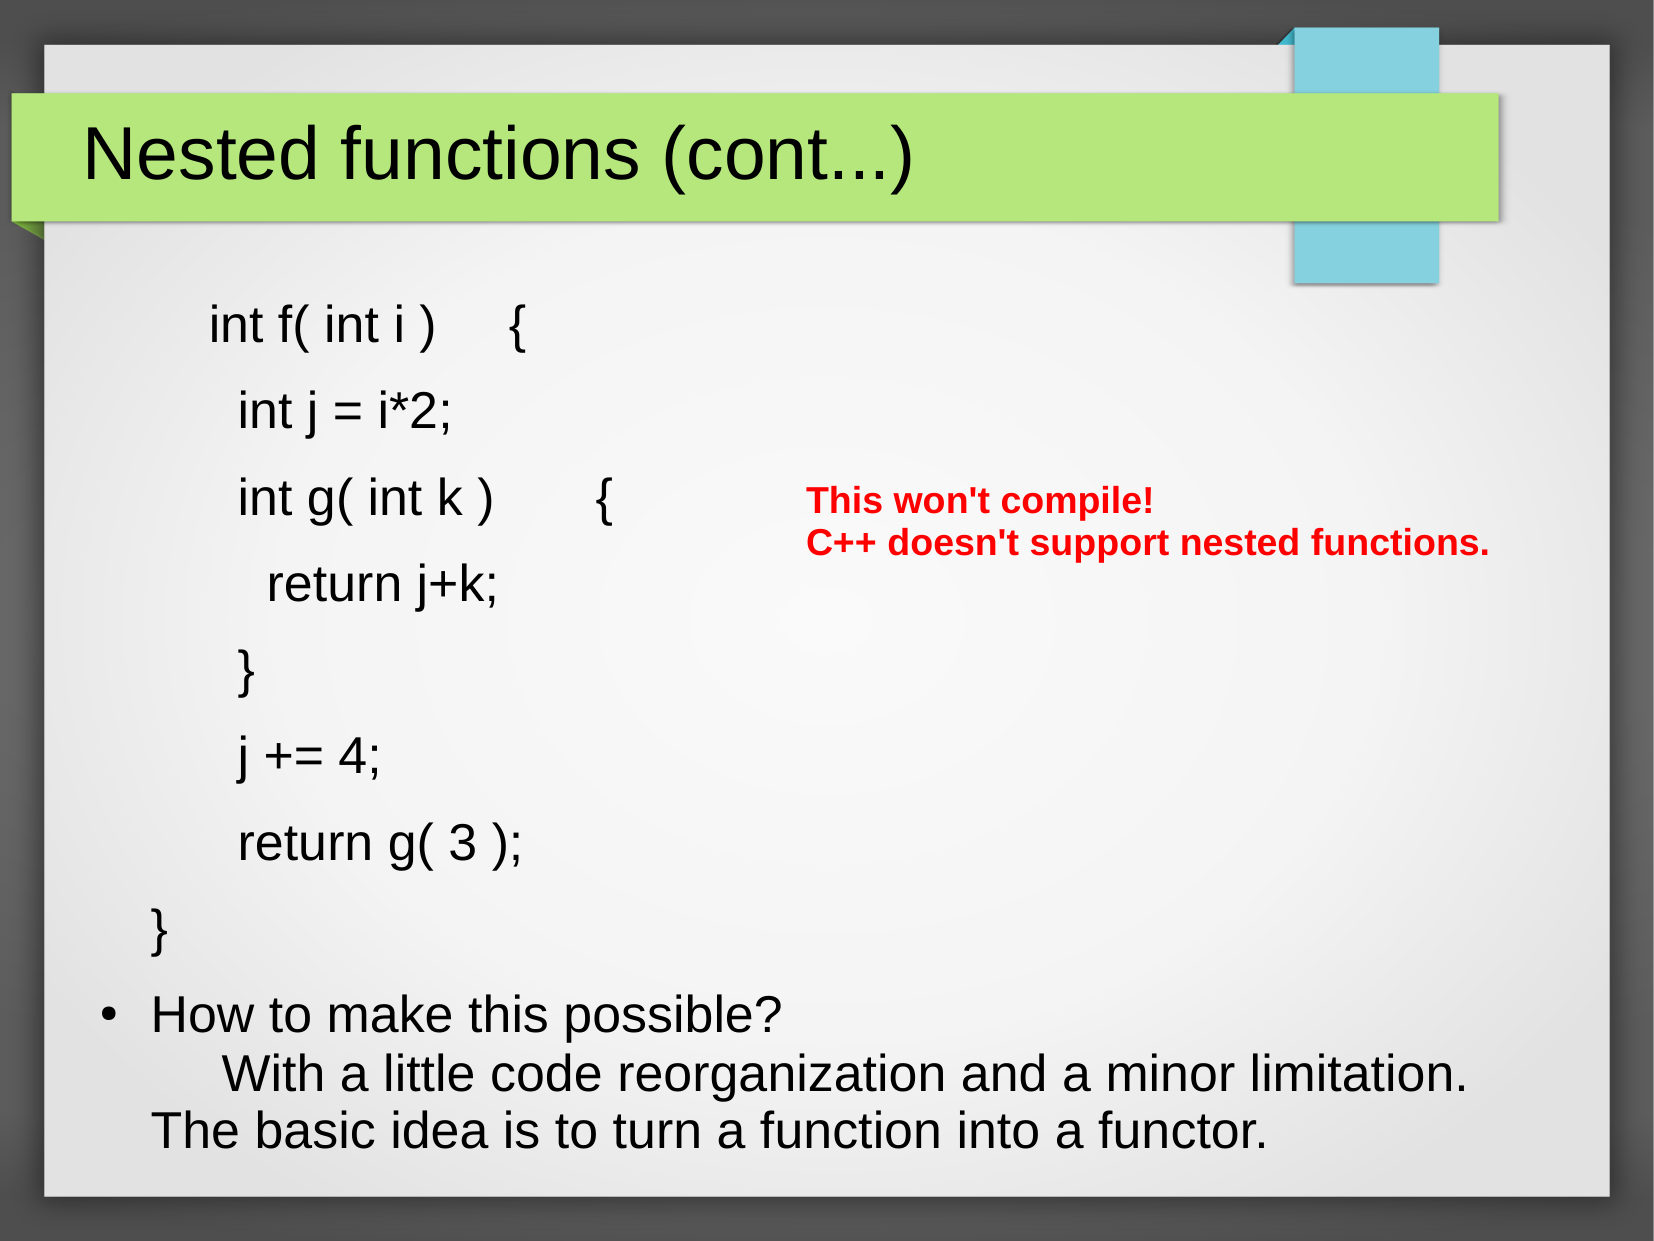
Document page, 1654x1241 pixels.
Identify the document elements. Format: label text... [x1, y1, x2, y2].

picture [0, 0, 1654, 1241]
list int f( int i ) { int j = i*2; int g( int k ) { return j+k; } j += 4; return g( 3 ); } How to make this possible? With a little code reorganization and a minor limitation. The basic idea is to turn a function into a functor. [82, 295, 1571, 1170]
text_box This won't compile! C++ doesn't support nested functions. [791, 472, 1583, 614]
title Nested functions (cont...) [82, 94, 1264, 213]
